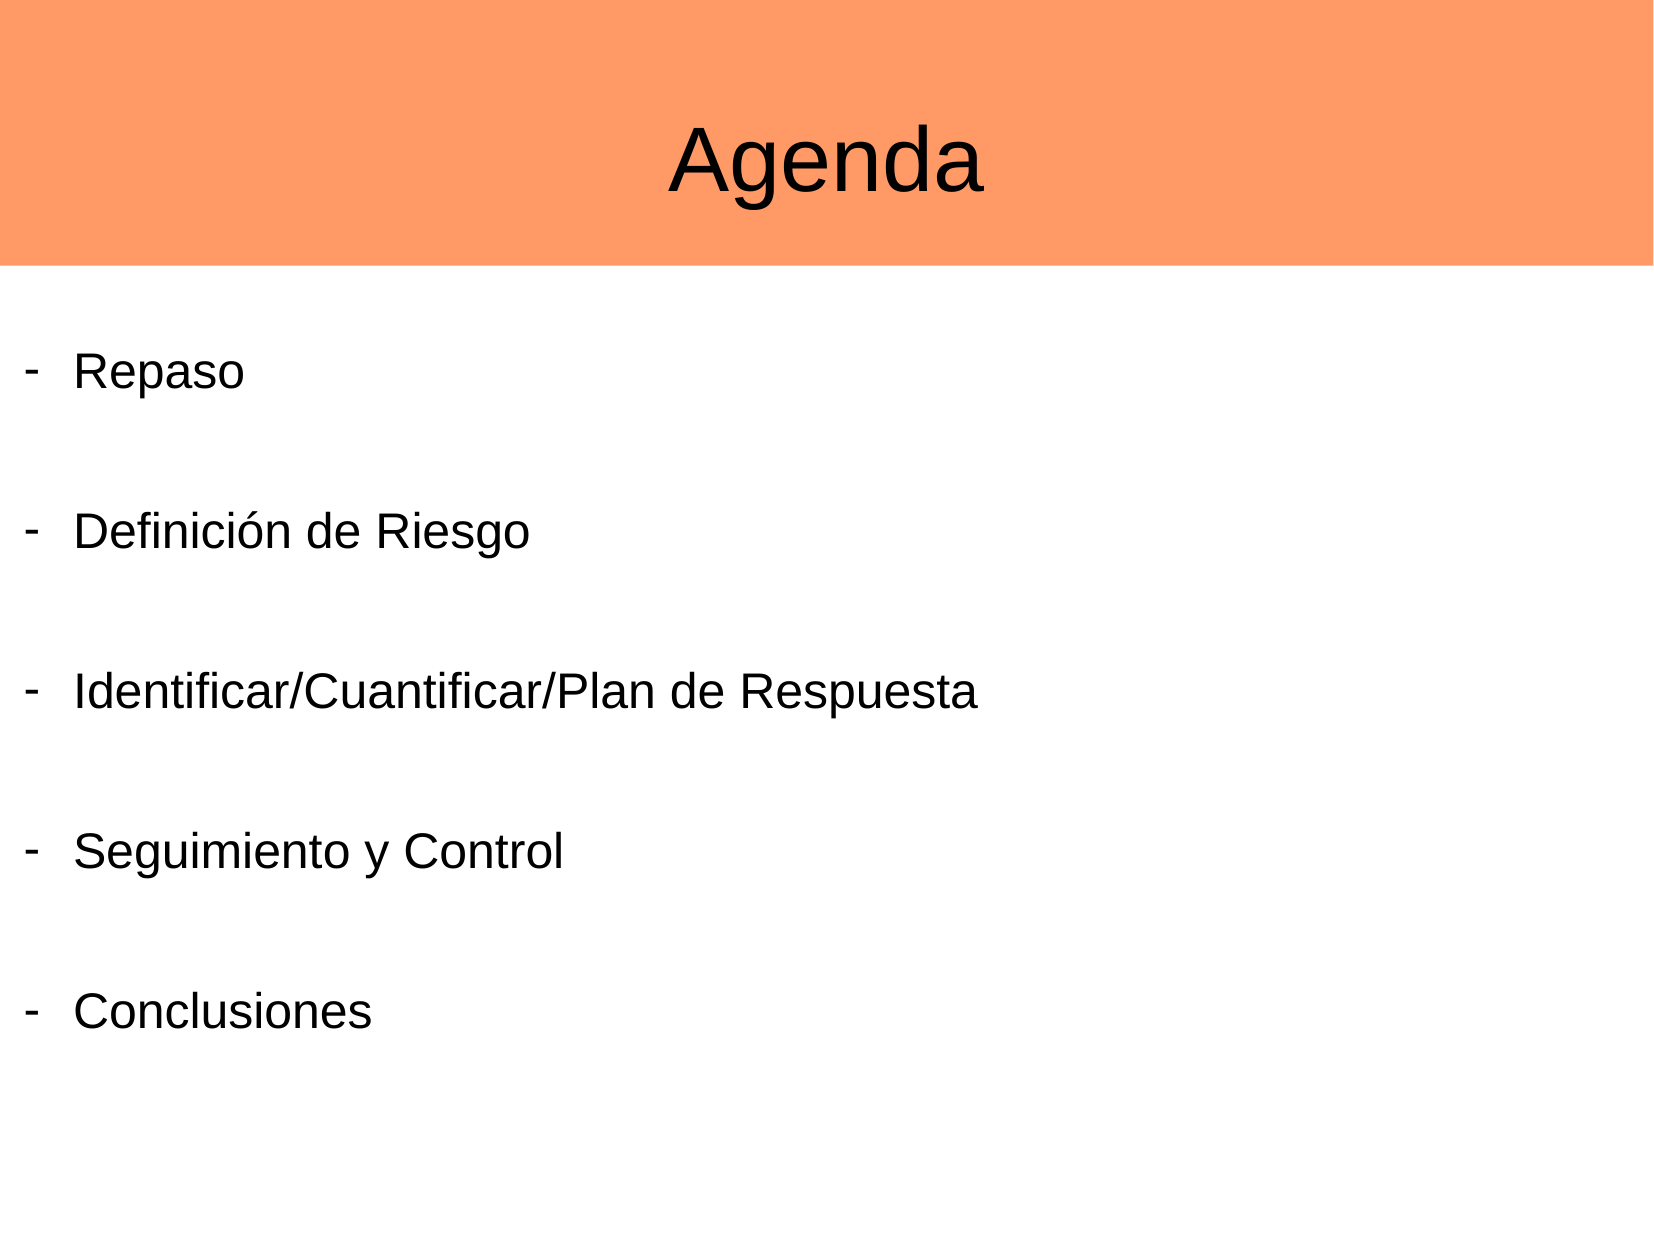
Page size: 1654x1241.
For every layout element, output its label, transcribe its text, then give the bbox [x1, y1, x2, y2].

text_box Agenda [82, 49, 1571, 257]
text_box Repaso Definición de Riesgo Identificar/Cuantificar/Plan de Respuesta Seguimiento y Control Conclusiones [23, 348, 1465, 1146]
text_box [0, 0, 1654, 266]
